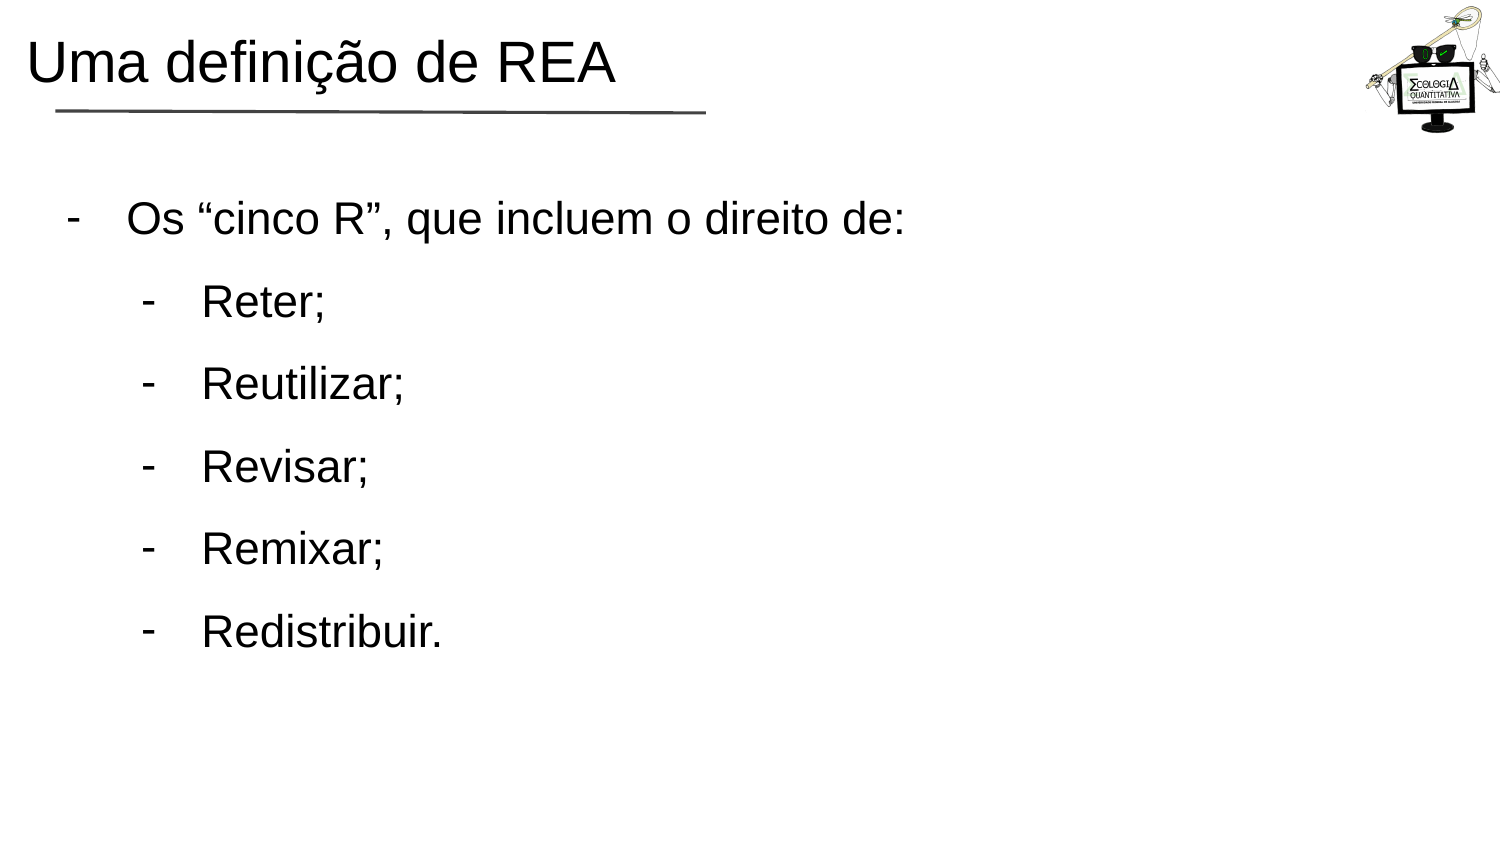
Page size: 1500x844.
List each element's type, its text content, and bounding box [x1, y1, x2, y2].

text_box Uma definição de REA [11, 9, 1210, 117]
picture [1365, 3, 1500, 135]
text_box Os “cinco R”, que incluem o direito de: Reter; Reutilizar; Revisar; Remixar; Redistribuir. [36, 146, 1412, 566]
